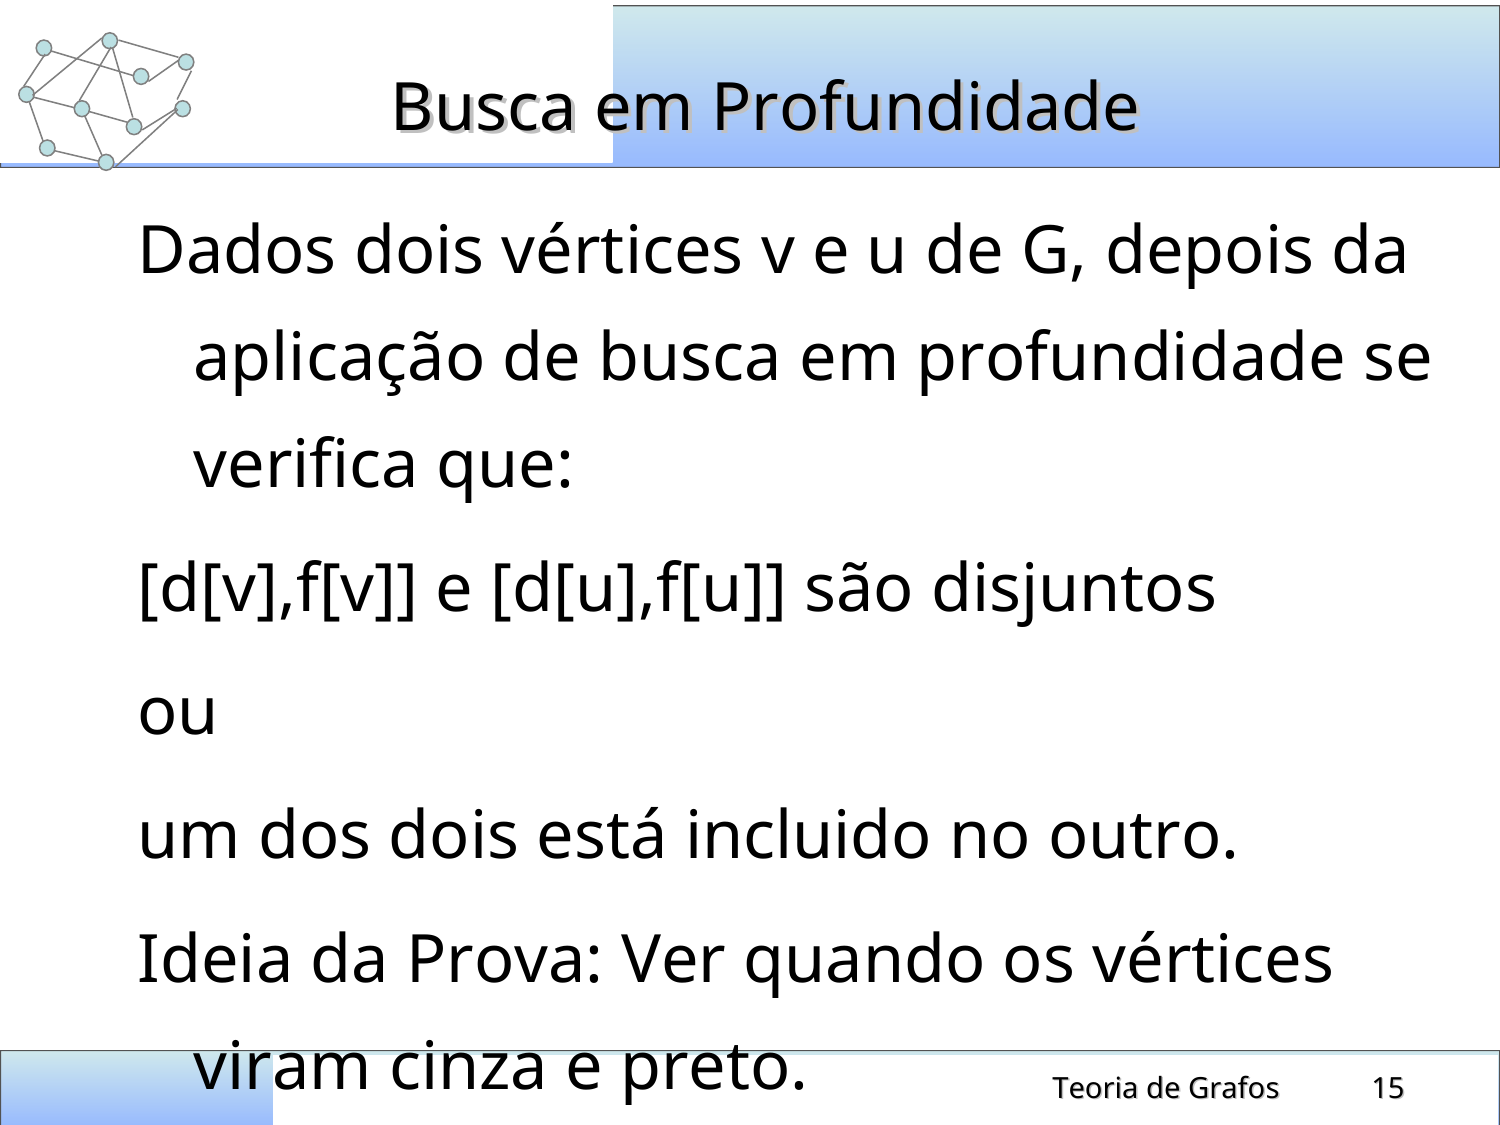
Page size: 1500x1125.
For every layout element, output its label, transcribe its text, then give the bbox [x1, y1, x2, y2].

list Dados dois vértices v e u de G, depois da aplicação de busca em profundidade se verifica que: [d[v],f[v]] e [d[u],f[u]] são disjuntos ou um dos dois está incluido no outro. Ideia da Prova: Ver quando os vértices viram cinza e preto. [137, 185, 1445, 998]
title Busca em Profundidade [237, 48, 1295, 144]
